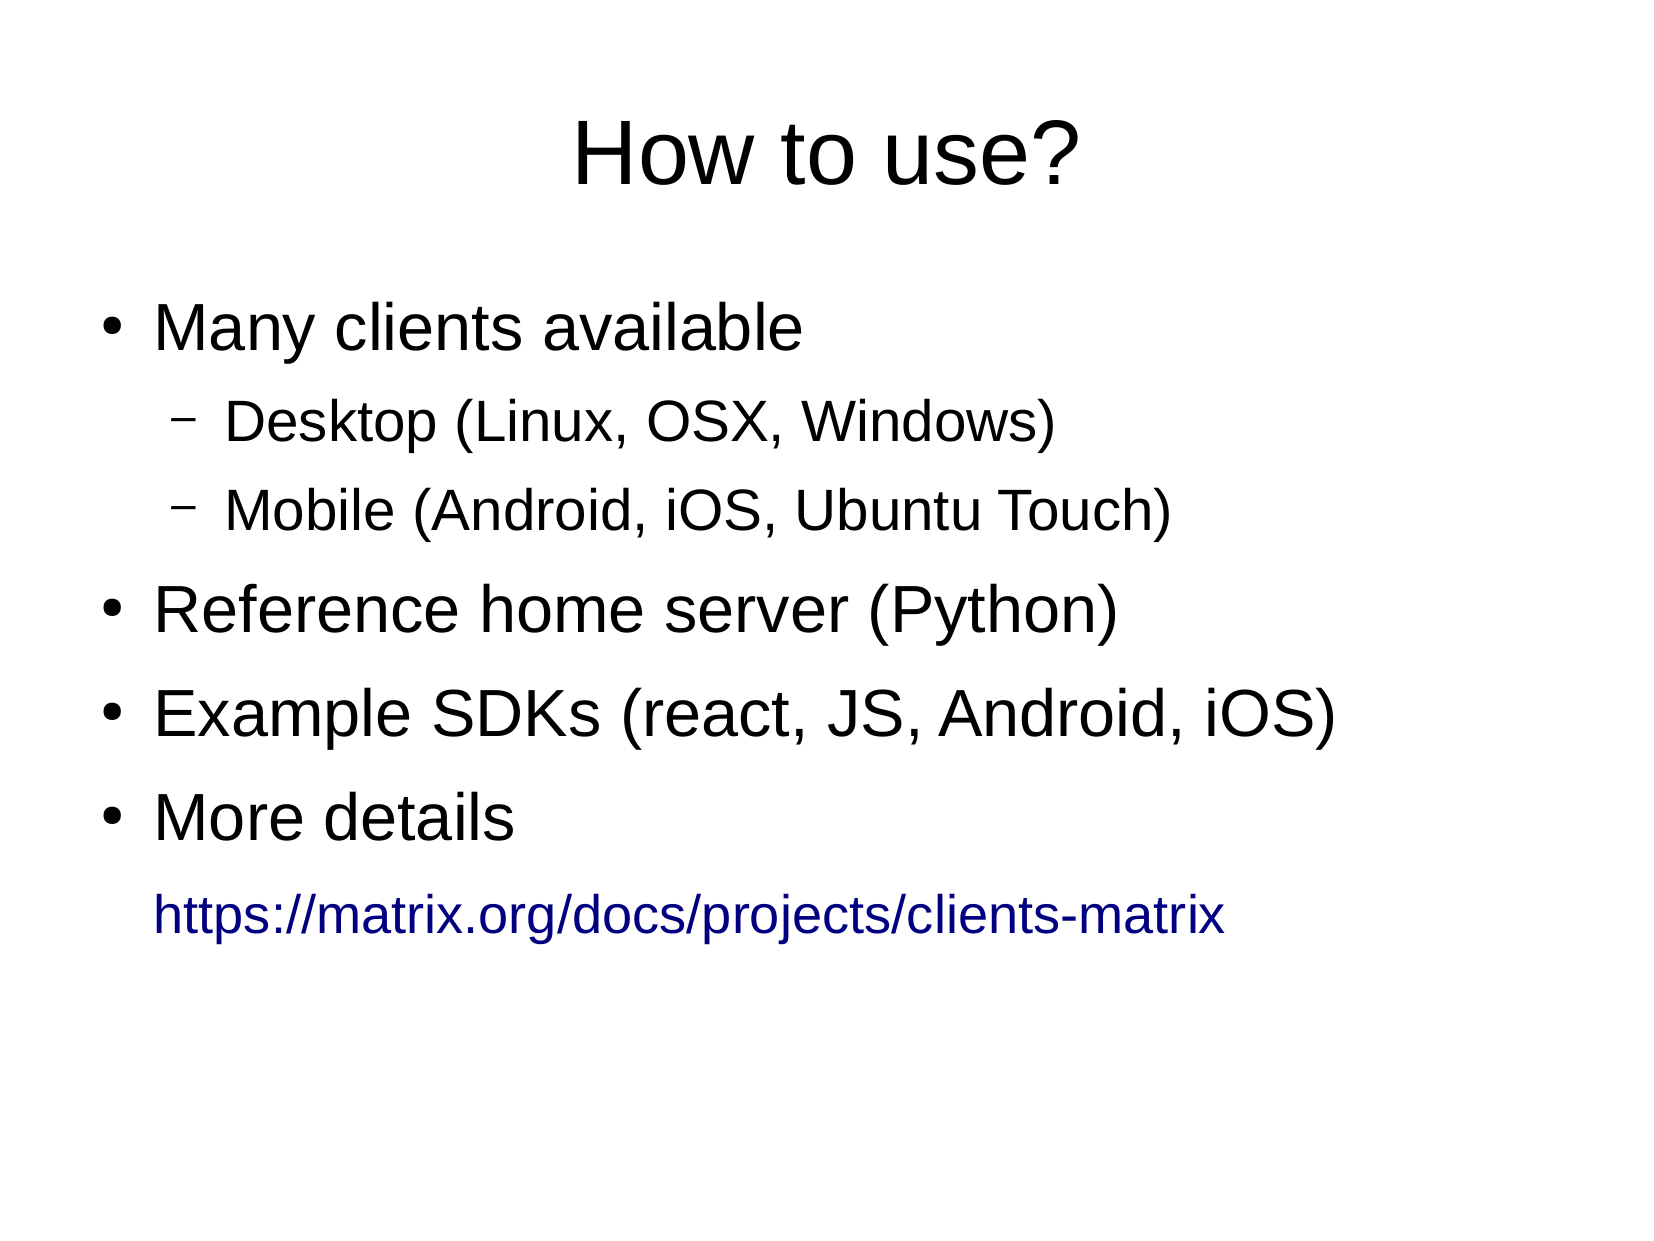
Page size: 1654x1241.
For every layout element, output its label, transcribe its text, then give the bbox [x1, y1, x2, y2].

title How to use? [82, 49, 1571, 257]
list Many clients available Desktop (Linux, OSX, Windows) Mobile (Android, iOS, Ubuntu Touch) Reference home server (Python) Example SDKs (react, JS, Android, iOS) More details https://matrix.org/docs/projects/clients-matrix [82, 290, 1571, 1010]
